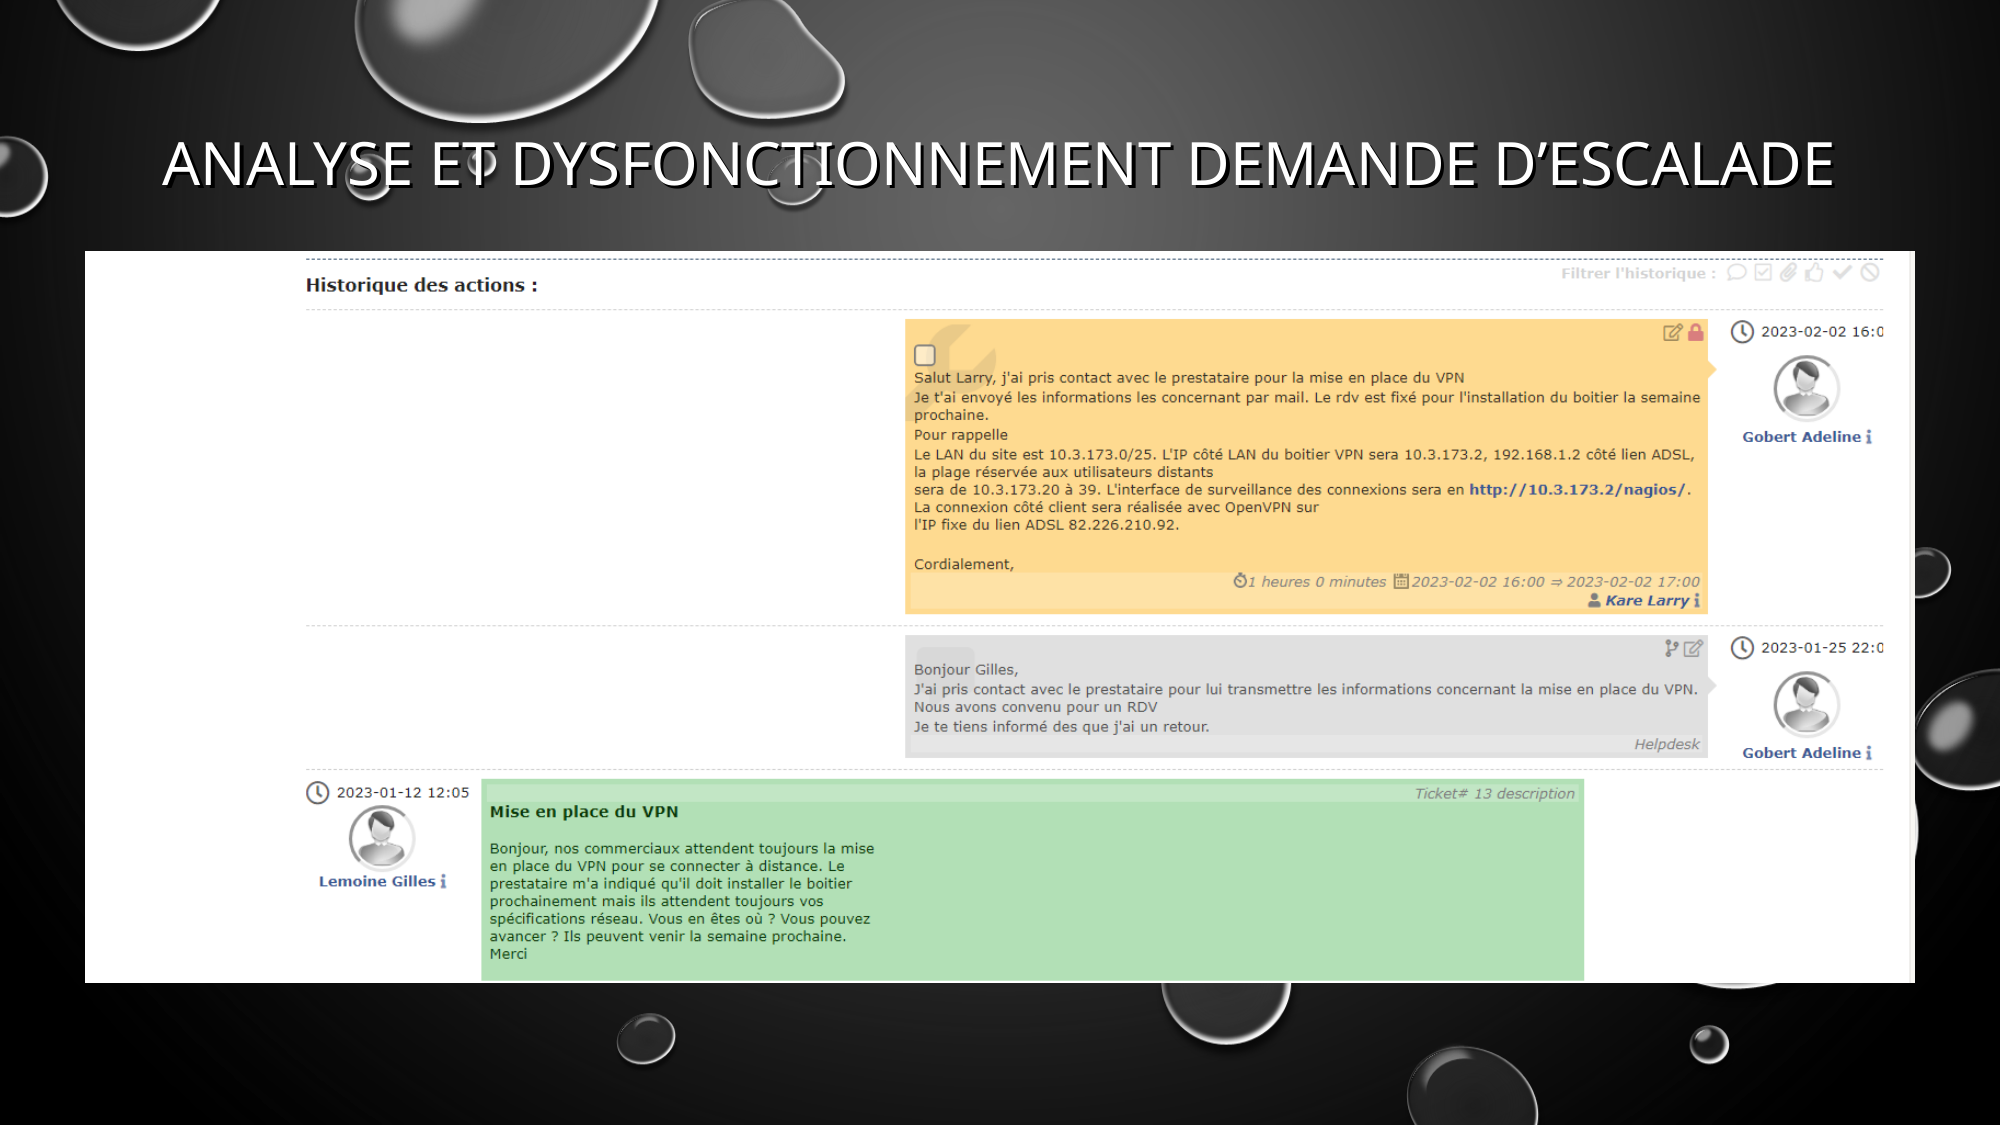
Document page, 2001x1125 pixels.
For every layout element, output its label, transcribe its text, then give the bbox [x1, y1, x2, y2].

picture [85, 251, 1915, 983]
title Analyse et dysfonctionnement demande d’ESCALADE [121, 83, 1879, 206]
